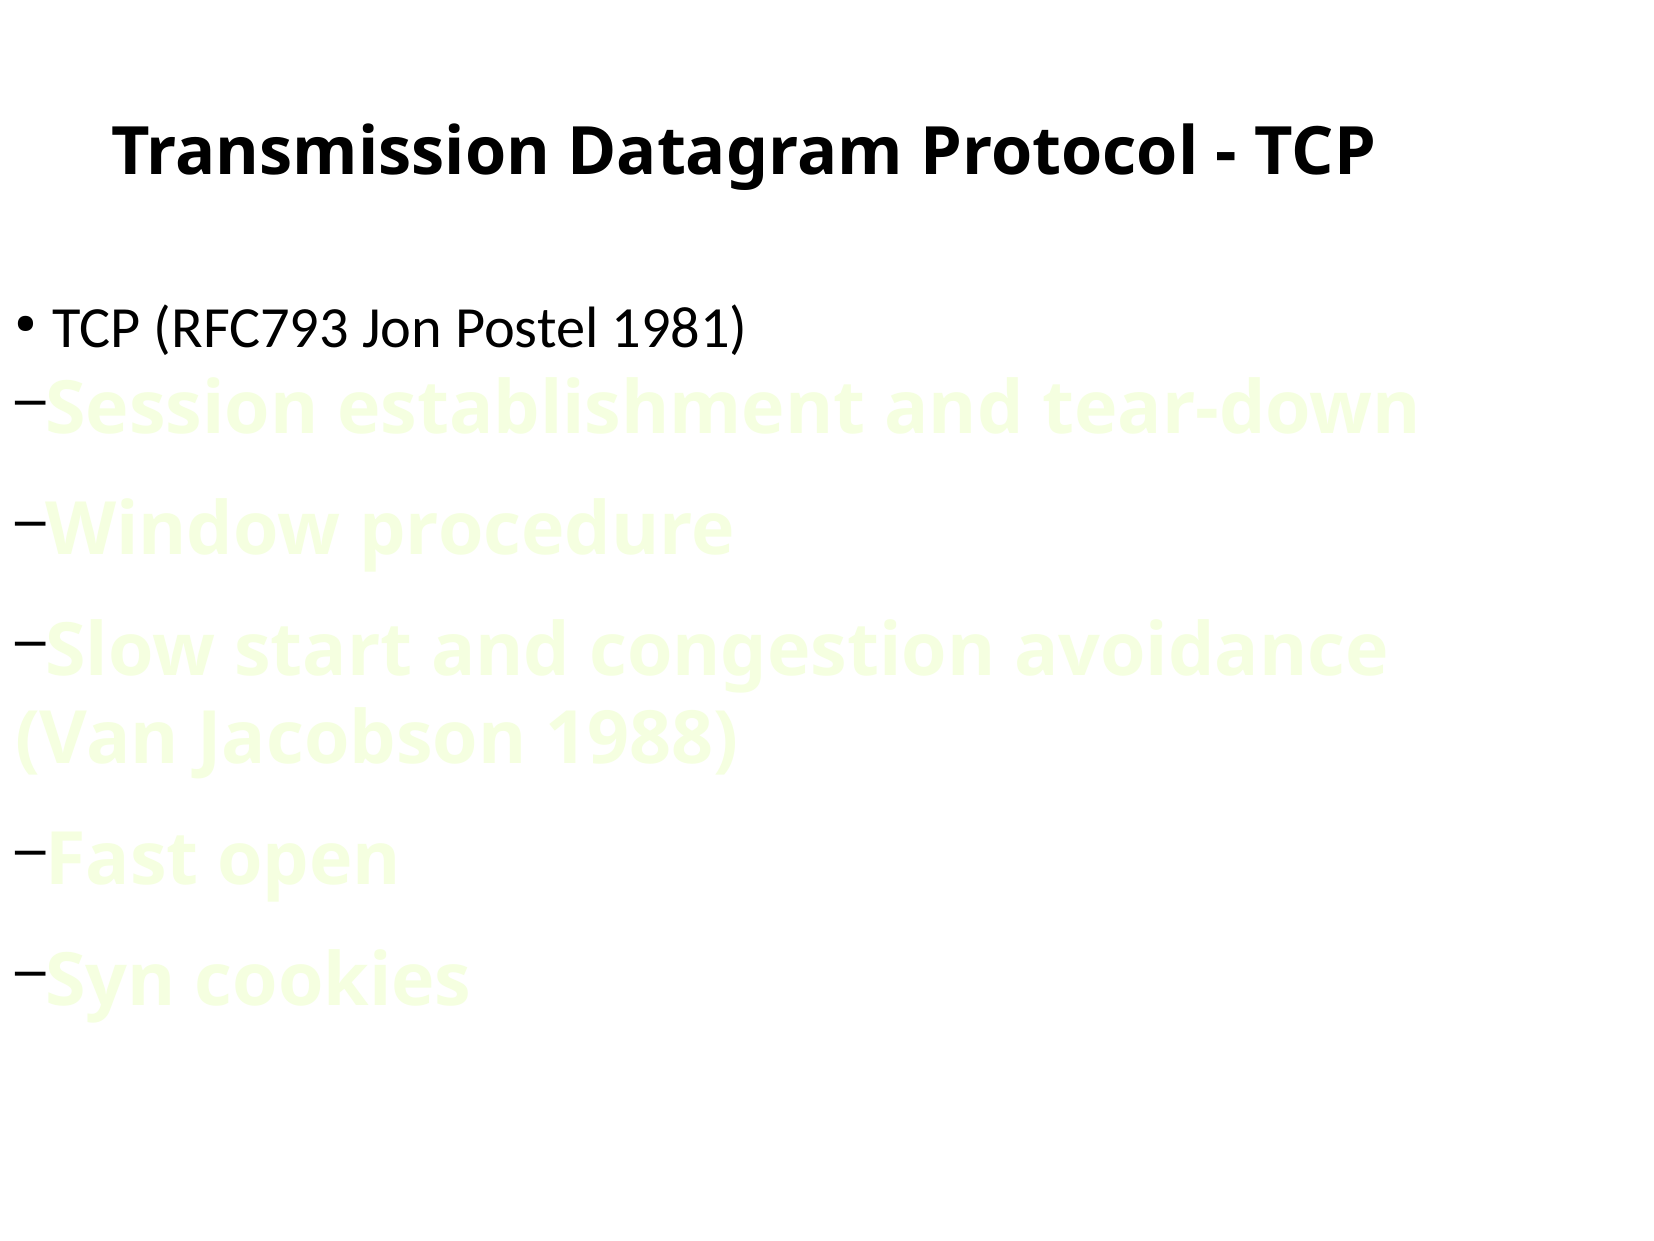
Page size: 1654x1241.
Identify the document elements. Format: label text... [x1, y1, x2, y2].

list TCP (RFC793 Jon Postel 1981) Session establishment and tear-down Window procedure Slow start and congestion avoidance (Van Jacobson 1988) Fast open Syn cookies [0, 290, 1456, 1126]
title Transmission Datagram Protocol - TCP [0, 49, 1489, 257]
